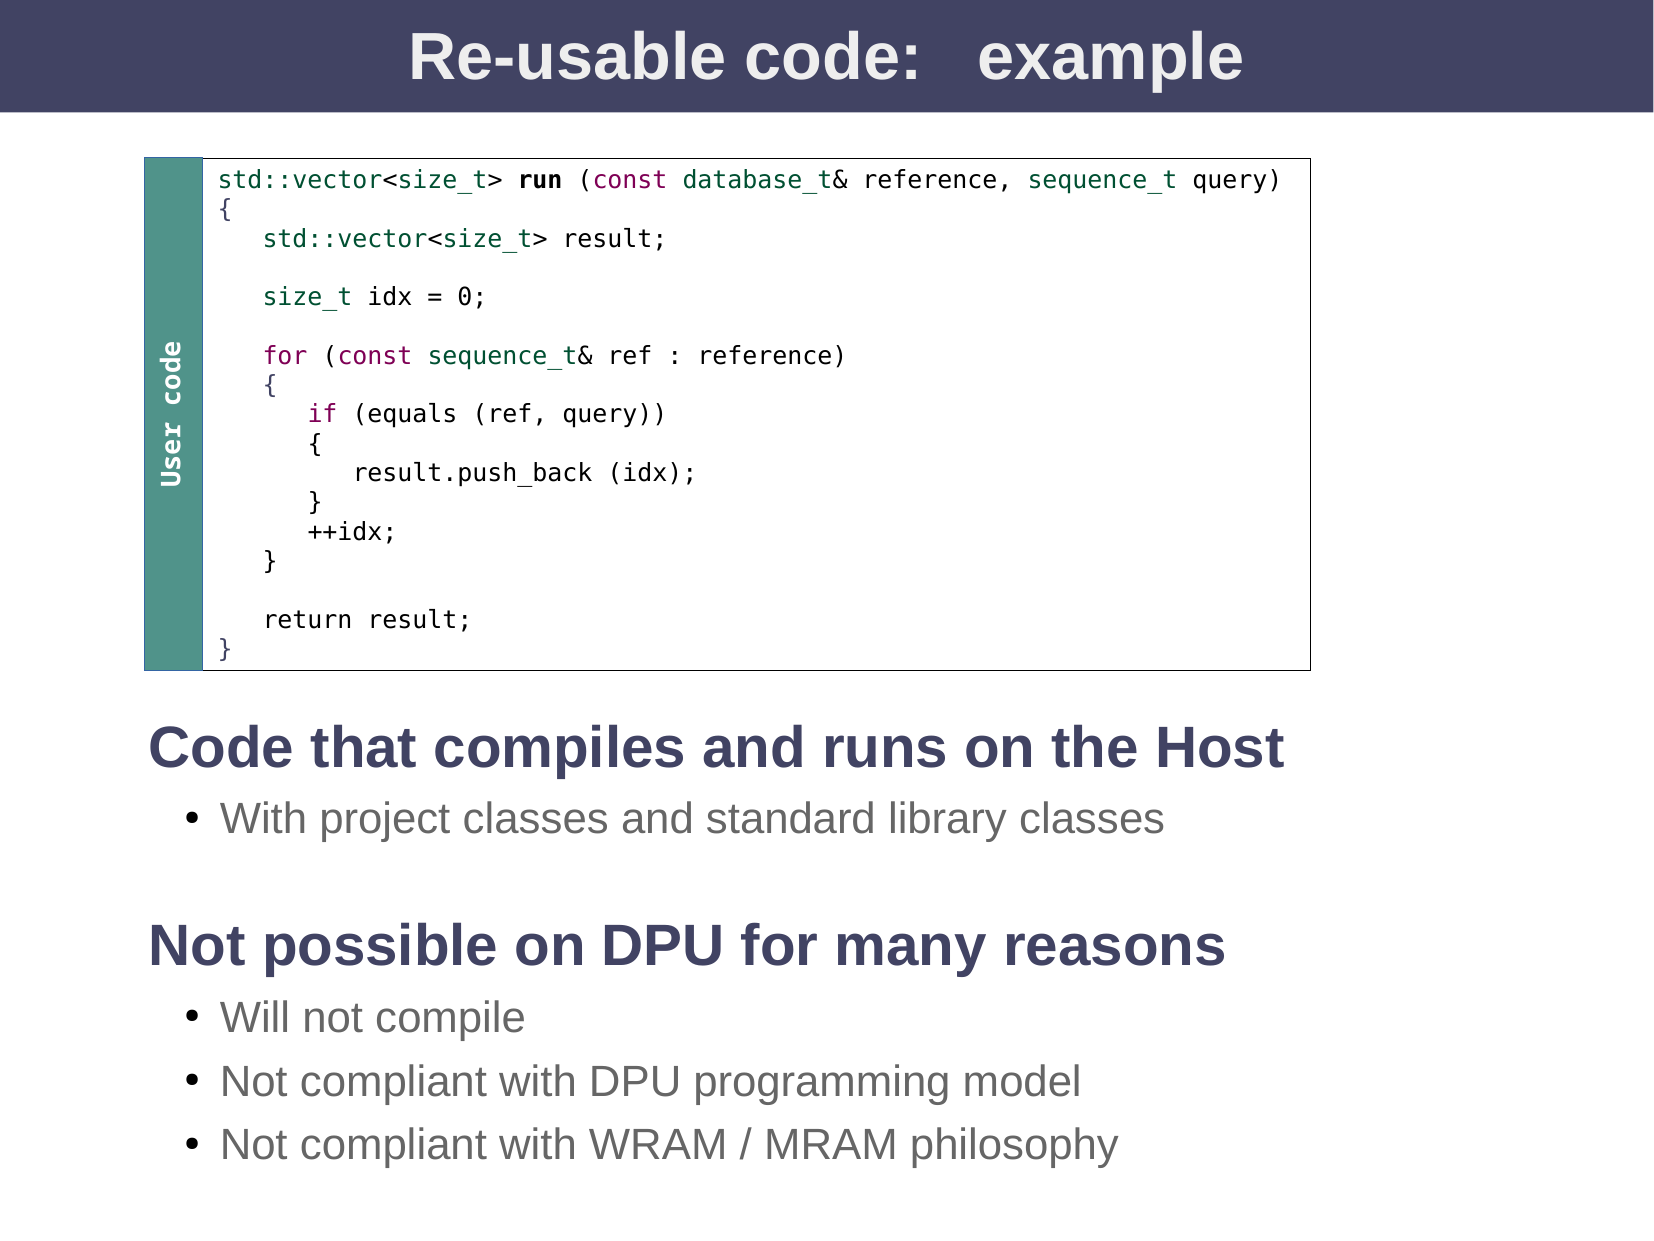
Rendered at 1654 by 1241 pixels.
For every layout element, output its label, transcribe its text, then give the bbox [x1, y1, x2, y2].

text_box Re-usable code: example [0, 0, 1654, 113]
text_box User code [144, 157, 203, 671]
text_box Code that compiles and runs on the Host With project classes and standard library classes Not possible on DPU for many reasons Will not compile Not compliant with DPU programming model Not compliant with WRAM / MRAM philosophy [134, 707, 1372, 1177]
text_box std::vector<size_t> run (const database_t& reference, sequence_t query) { std::vector<size_t> result; size_t idx = 0; for (const sequence_t& ref : reference) { if (equals (ref, query)) { result.push_back (idx); } ++idx; } return result; } [203, 158, 1311, 671]
